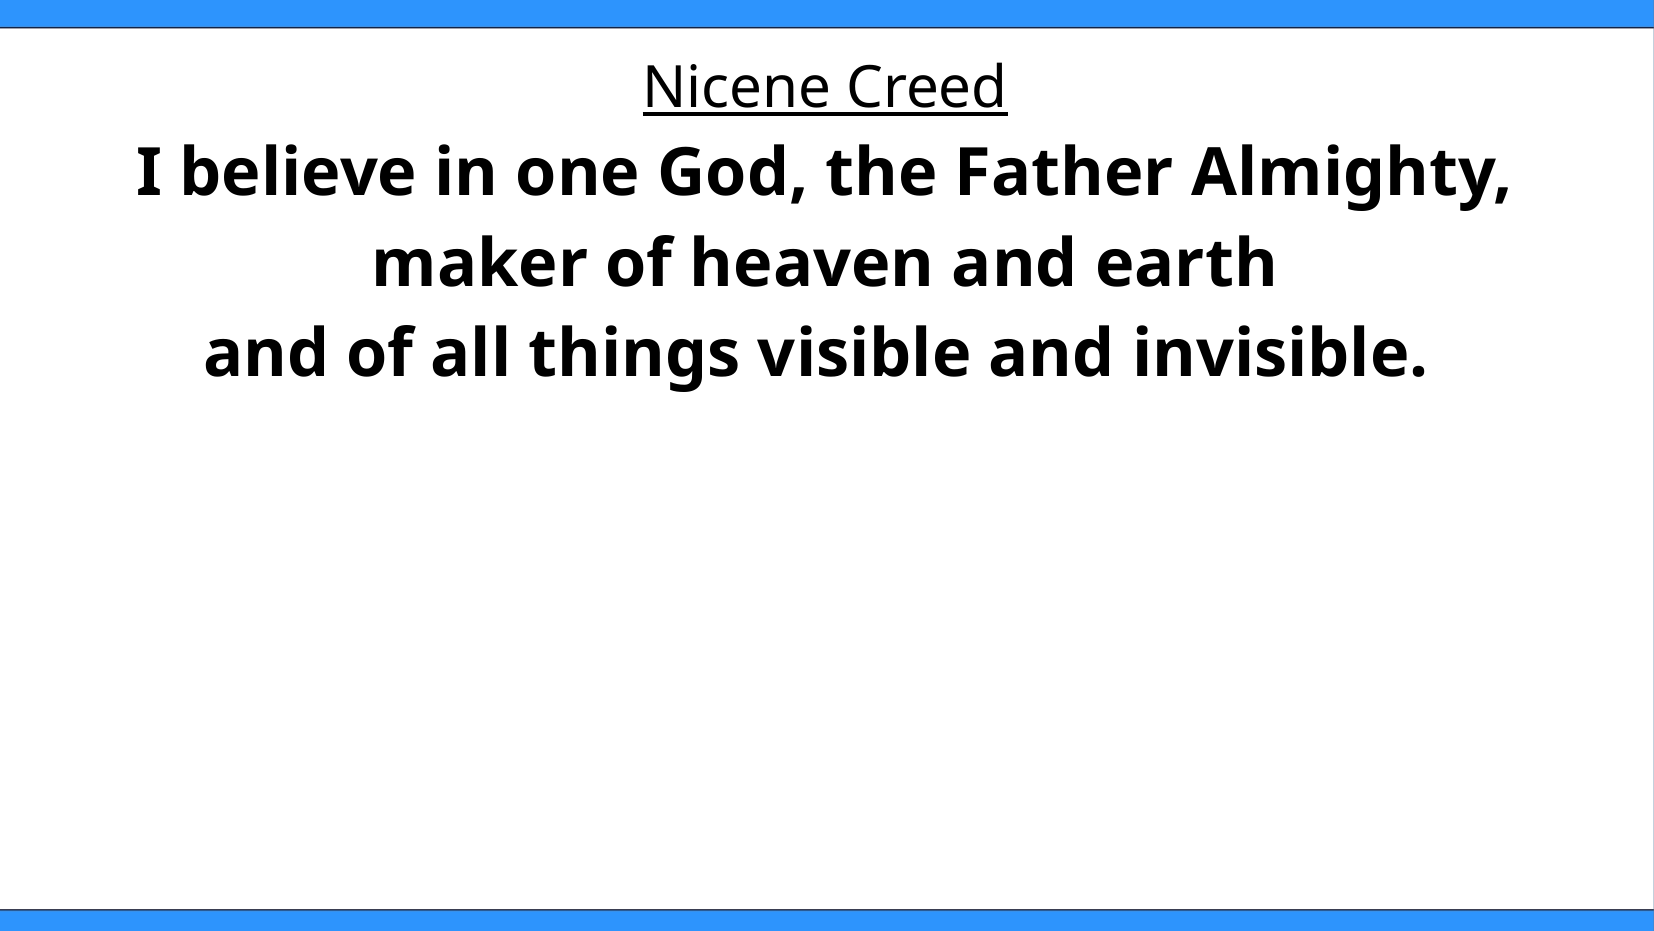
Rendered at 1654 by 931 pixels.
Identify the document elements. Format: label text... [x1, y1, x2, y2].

picture [0, 0, 1654, 931]
text_box Nicene Creed I believe in one God, the Father Almighty, maker of heaven and earth and of all things visible and invisible. [105, 37, 1546, 496]
